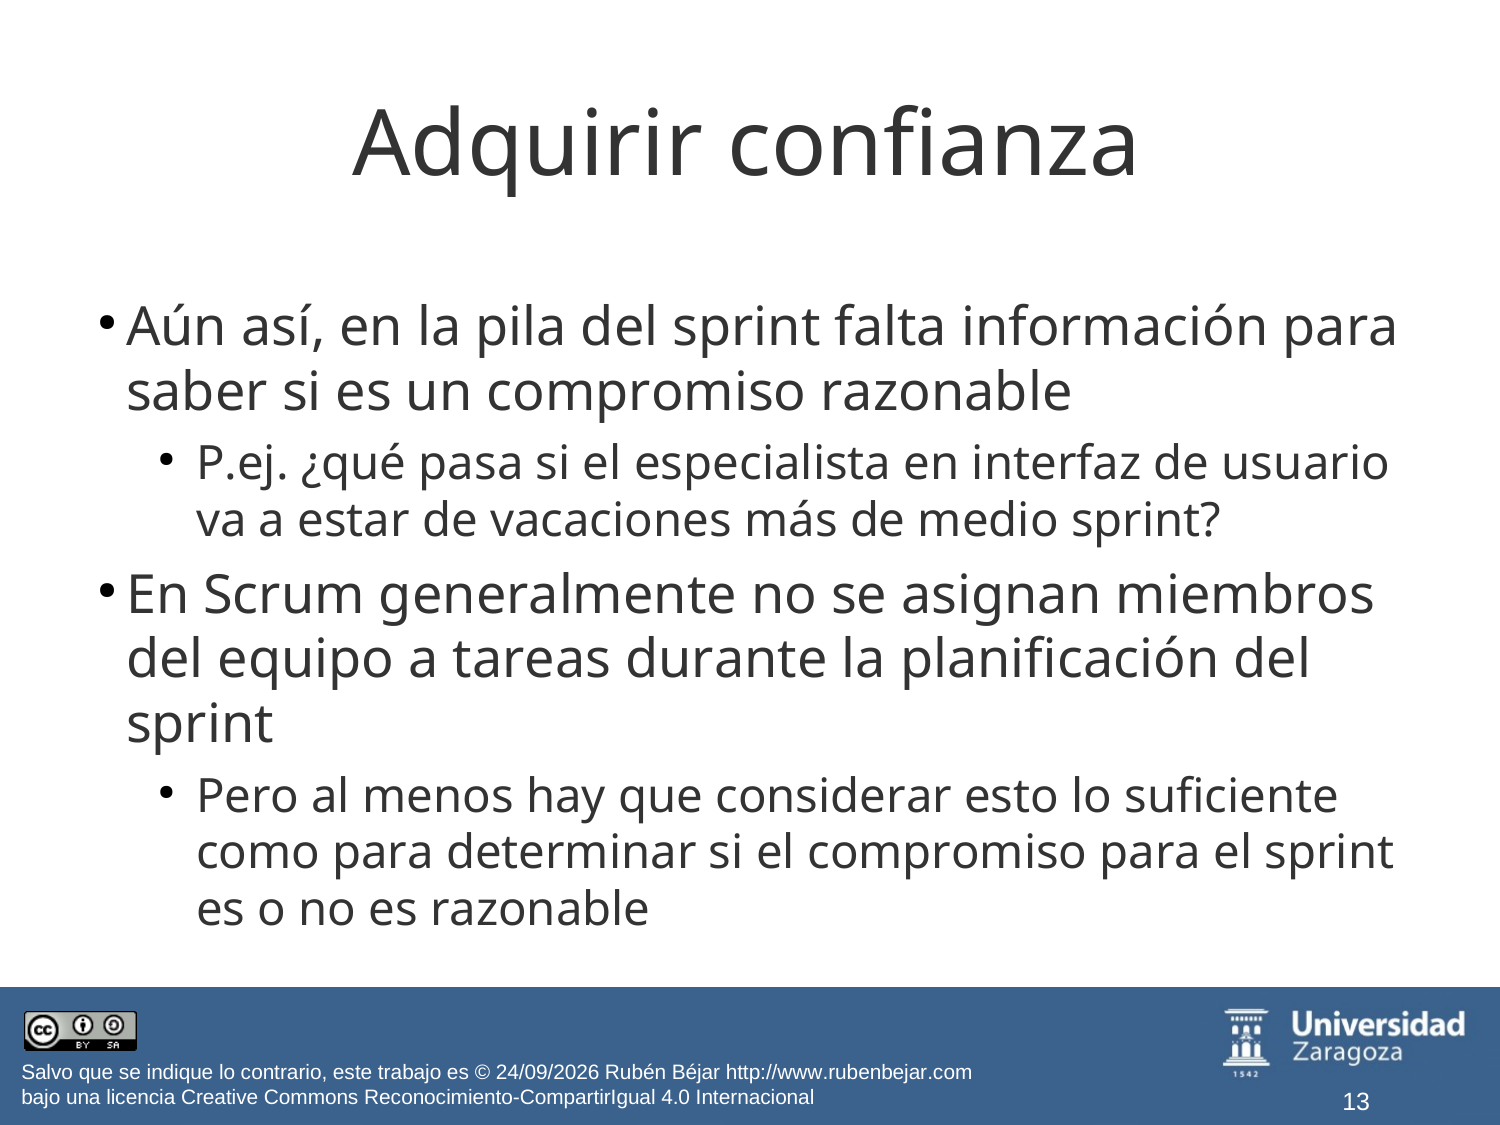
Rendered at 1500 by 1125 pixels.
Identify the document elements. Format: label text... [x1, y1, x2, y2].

list Aún así, en la pila del sprint falta información para saber si es un compromiso razonable P.ej. ¿qué pasa si el especialista en interfaz de usuario va a estar de vacaciones más de medio sprint? En Scrum generalmente no se asignan miembros del equipo a tareas durante la planificación del sprint Pero al menos hay que considerar esto lo suficiente como para determinar si el compromiso para el sprint es o no es razonable [82, 283, 1418, 957]
picture [0, 987, 1500, 1125]
title Adquirir confianza [74, 21, 1420, 257]
